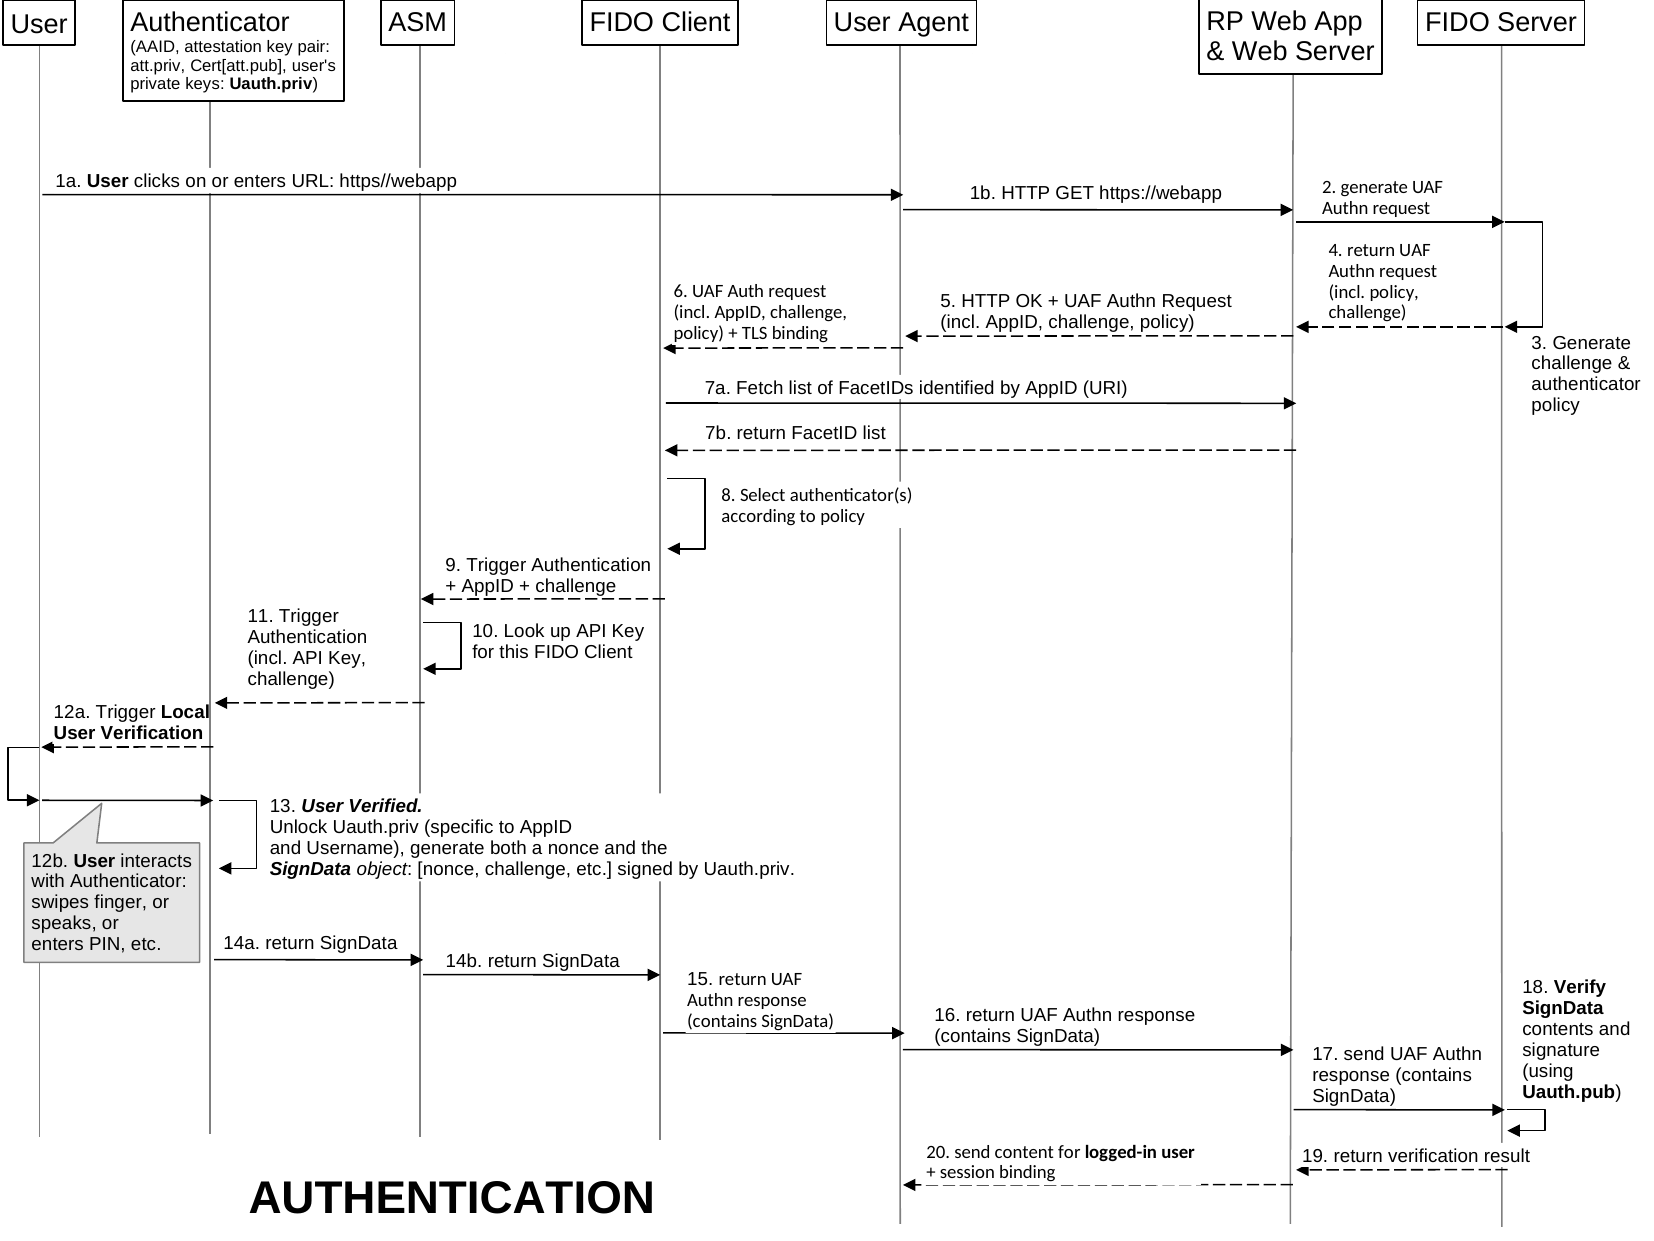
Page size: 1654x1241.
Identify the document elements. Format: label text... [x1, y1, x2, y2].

text_box 2. generate UAF Authn request [1320, 173, 1482, 220]
text_box RP Web App & Web Server [1198, 0, 1383, 74]
text_box Authenticator (AAID, attestation key pair: att.priv, Cert[att.pub], user's private keys: Uauth.priv) [122, 0, 345, 101]
text_box 19. return verification result [1300, 1142, 1532, 1167]
text_box 12a. Trigger Local User Verification [52, 698, 202, 744]
text_box 5. HTTP OK + UAF Authn Request (incl. AppID, challenge, policy) [938, 287, 1234, 334]
text_box User Agent [826, 0, 977, 46]
text_box ASM [380, 0, 455, 46]
text_box 4. return UAF Authn request (incl. policy, challenge) [1327, 236, 1439, 325]
text_box 12b. User interacts with Authenticator: swipes finger, or speaks, or enters PIN, etc. [23, 803, 200, 963]
text_box FIDO Client [582, 0, 739, 46]
text_box 20. send content for logged-in user + session binding [925, 1138, 1201, 1185]
text_box 1a. User clicks on or enters URL: https//webapp [53, 167, 459, 194]
text_box 13. User Verified. Unlock Uauth.priv (specific to AppID and Username), generate both a nonce and the SignData object: [nonce, challenge, etc.] signed by Uauth.priv. [268, 793, 797, 882]
text_box 1b. HTTP GET https://webapp [968, 179, 1224, 206]
text_box 17. send UAF Authn response (contains SignData) [1310, 1040, 1480, 1086]
text_box 3. Generate challenge & authenticator policy [1530, 329, 1643, 418]
text_box User [3, 0, 76, 46]
text_box 8. Select authenticator(s) according to policy [720, 481, 919, 528]
text_box 14b. return SignData [444, 947, 622, 973]
text_box 7b. return FacetID list [703, 419, 897, 444]
text_box 9. Trigger Authentication + AppID + challenge [443, 551, 653, 598]
text_box 10. Look up API Key for this FIDO Client [470, 617, 657, 663]
text_box FIDO Server [1417, 0, 1585, 46]
text_box AUTHENTICATION [246, 1170, 657, 1226]
text_box 7a. Fetch list of FacetIDs identified by AppID (URI) [703, 374, 1137, 399]
text_box 14a. return SignData [221, 929, 400, 956]
text_box 11. Trigger Authentication (incl. API Key, challenge) [245, 603, 373, 692]
text_box 6. UAF Auth request (incl. AppID, challenge, policy) + TLS binding [671, 277, 853, 345]
text_box 18. Verify SignData contents and signature (using Uauth.pub) [1520, 974, 1633, 1104]
text_box 15. return UAF Authn response (contains SignData) [685, 965, 836, 1033]
text_box 16. return UAF Authn response (contains SignData) [932, 1001, 1203, 1048]
